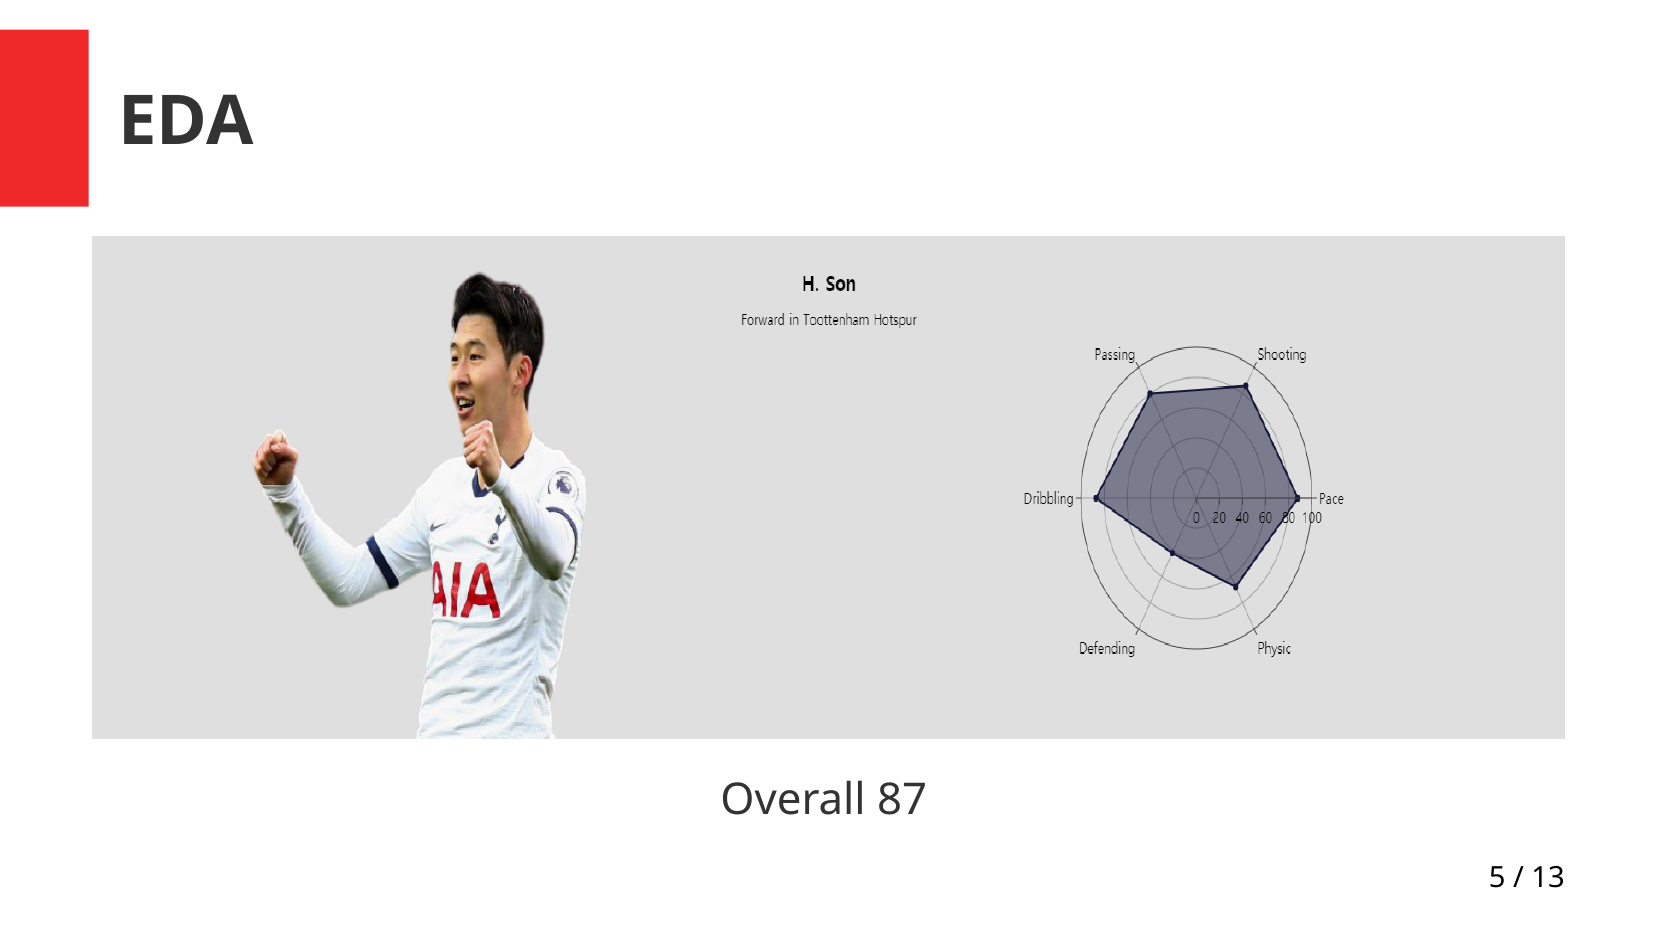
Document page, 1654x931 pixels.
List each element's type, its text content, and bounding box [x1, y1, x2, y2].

title EDA [118, 29, 1595, 207]
picture [92, 236, 1565, 739]
list Overall 87 [649, 767, 1654, 931]
